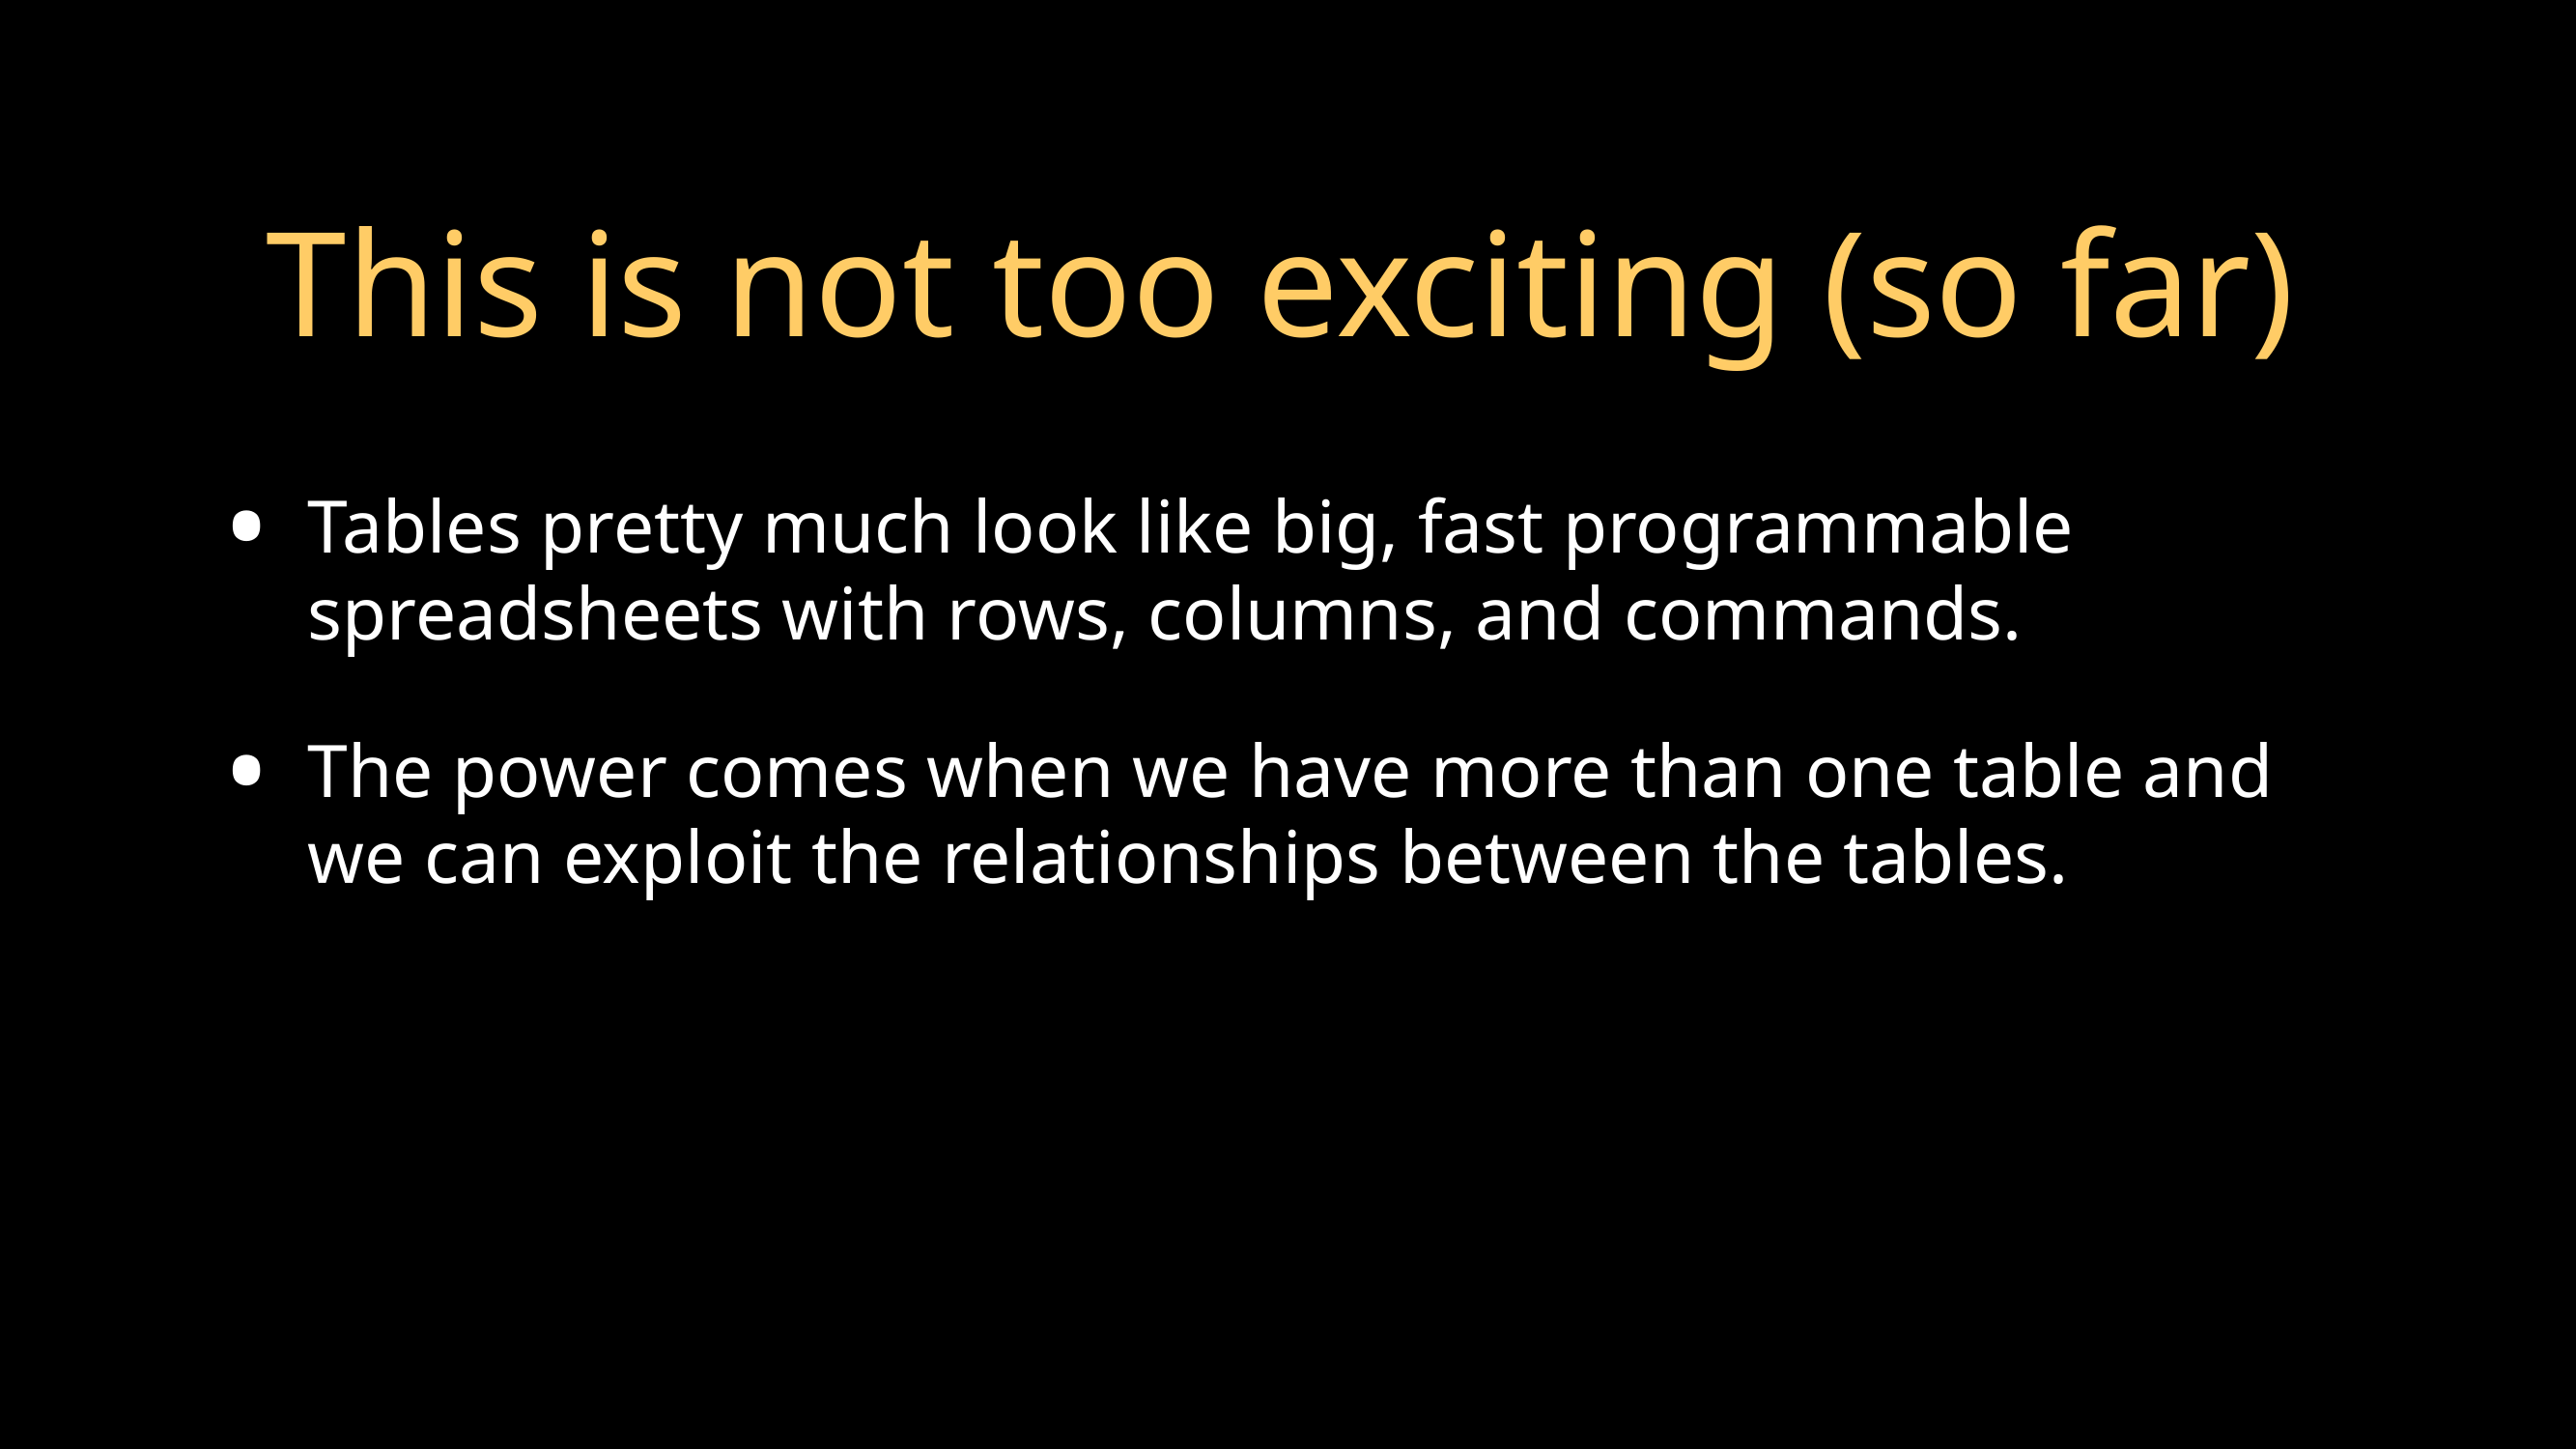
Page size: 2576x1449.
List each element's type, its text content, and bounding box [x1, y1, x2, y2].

title This is not too exciting (so far) [177, 96, 2386, 462]
list Tables pretty much look like big, fast programmable spreadsheets with rows, columns, and commands. The power comes when we have more than one table and we can exploit the relationships between the tables. [183, 412, 2392, 966]
